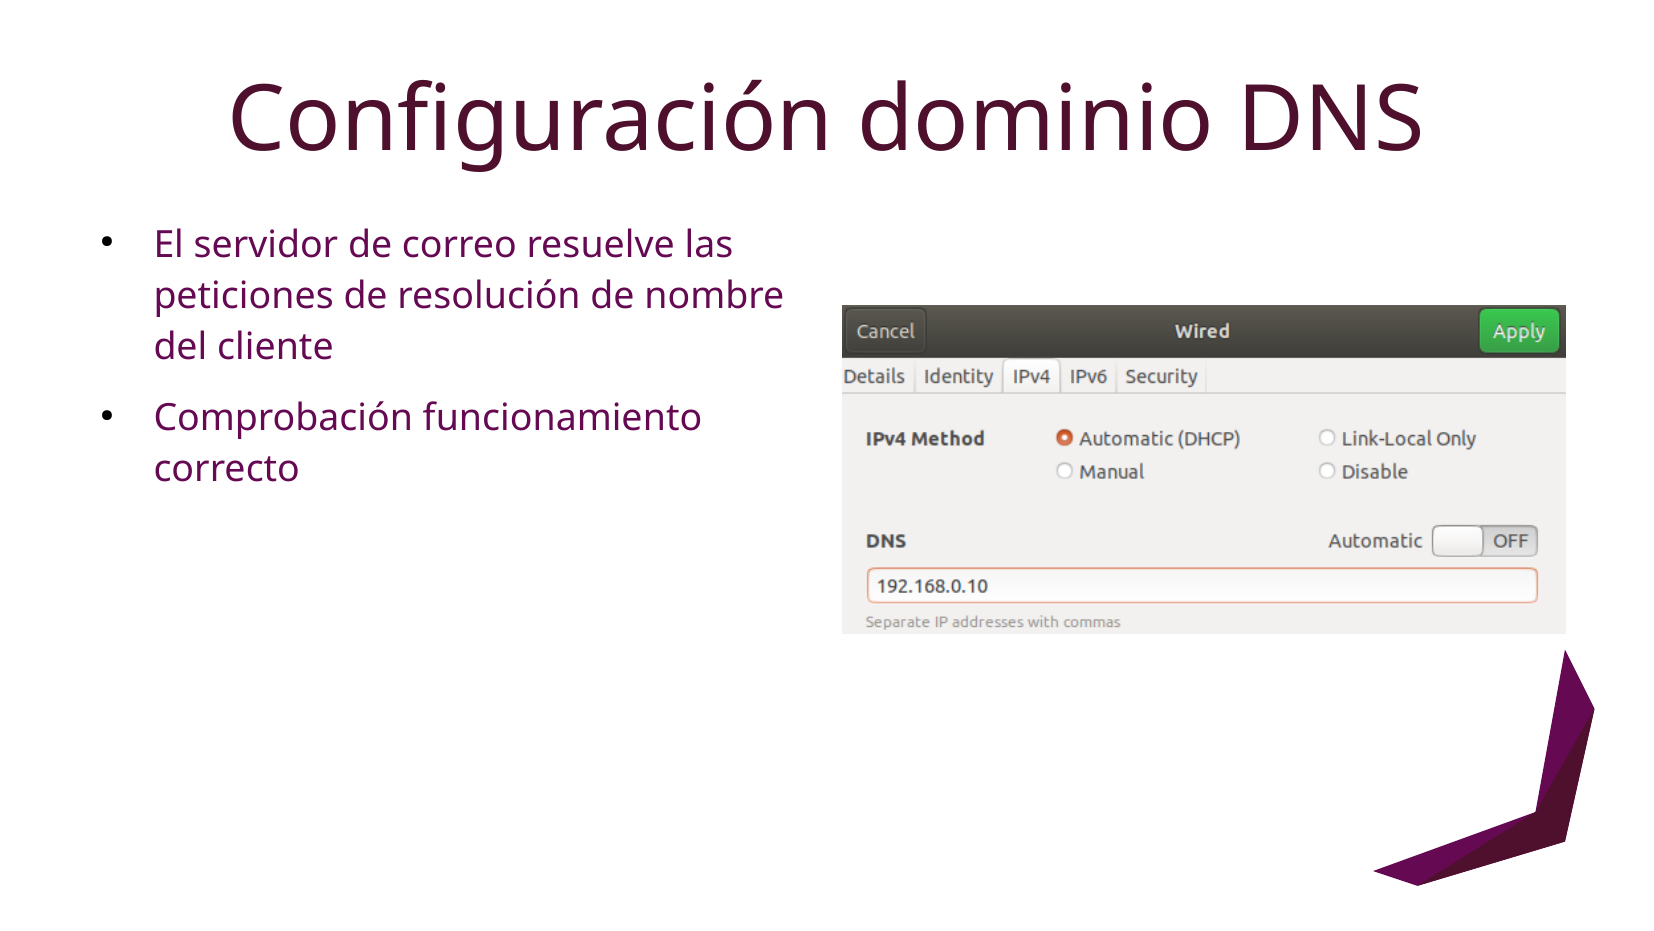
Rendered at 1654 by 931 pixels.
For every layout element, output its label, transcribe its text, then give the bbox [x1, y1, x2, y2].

title Configuración dominio DNS [82, 37, 1571, 193]
list El servidor de correo resuelve las peticiones de resolución de nombre del cliente Comprobación funcionamiento correcto [82, 217, 809, 758]
picture [842, 305, 1566, 634]
text_box [1373, 649, 1595, 886]
